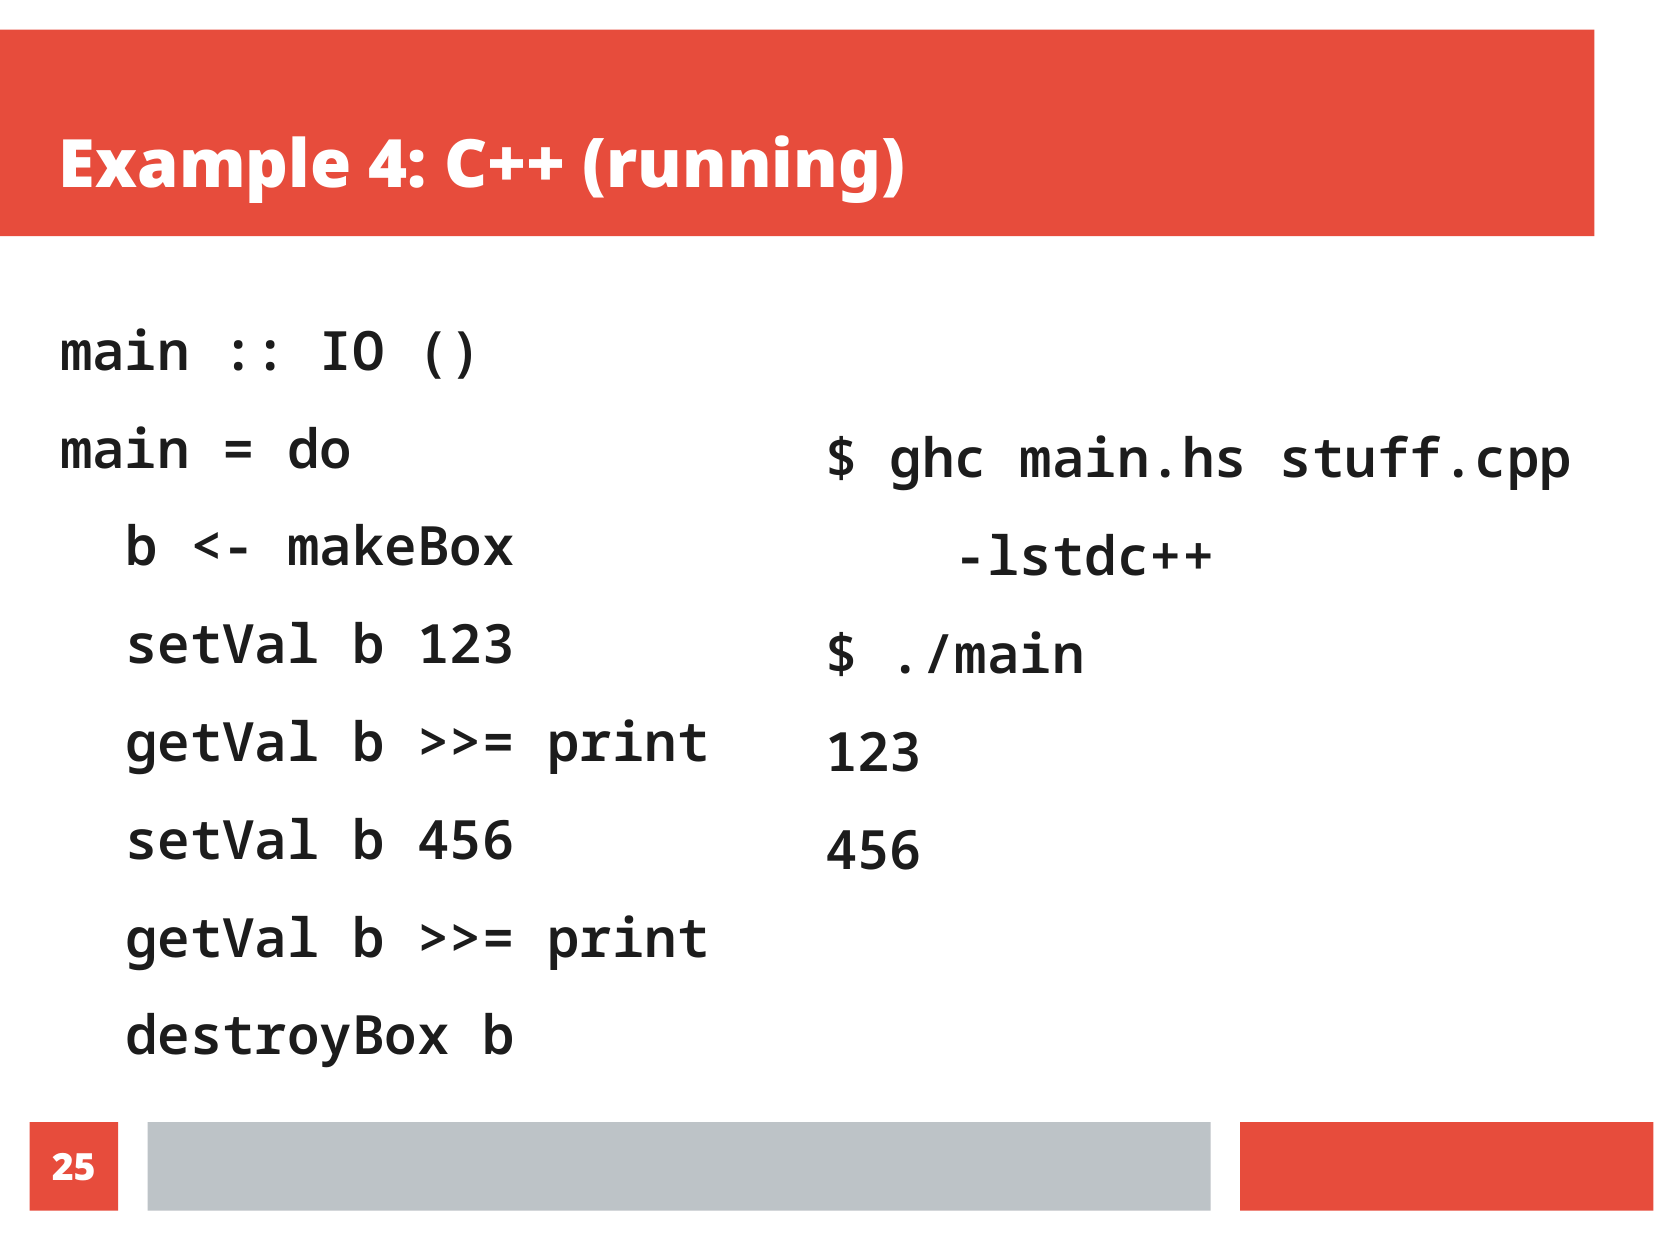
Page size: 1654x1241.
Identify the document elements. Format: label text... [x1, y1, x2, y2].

title Example 4: C++ (running) [59, 59, 1595, 207]
list main :: IO () main = do b <- makeBox setVal b 123 getVal b >>= print setVal b 456 getVal b >>= print destroyBox b [60, 312, 795, 1081]
list $ ghc main.hs stuff.cpp -lstdc++ $ ./main 123 456 [825, 420, 1606, 946]
